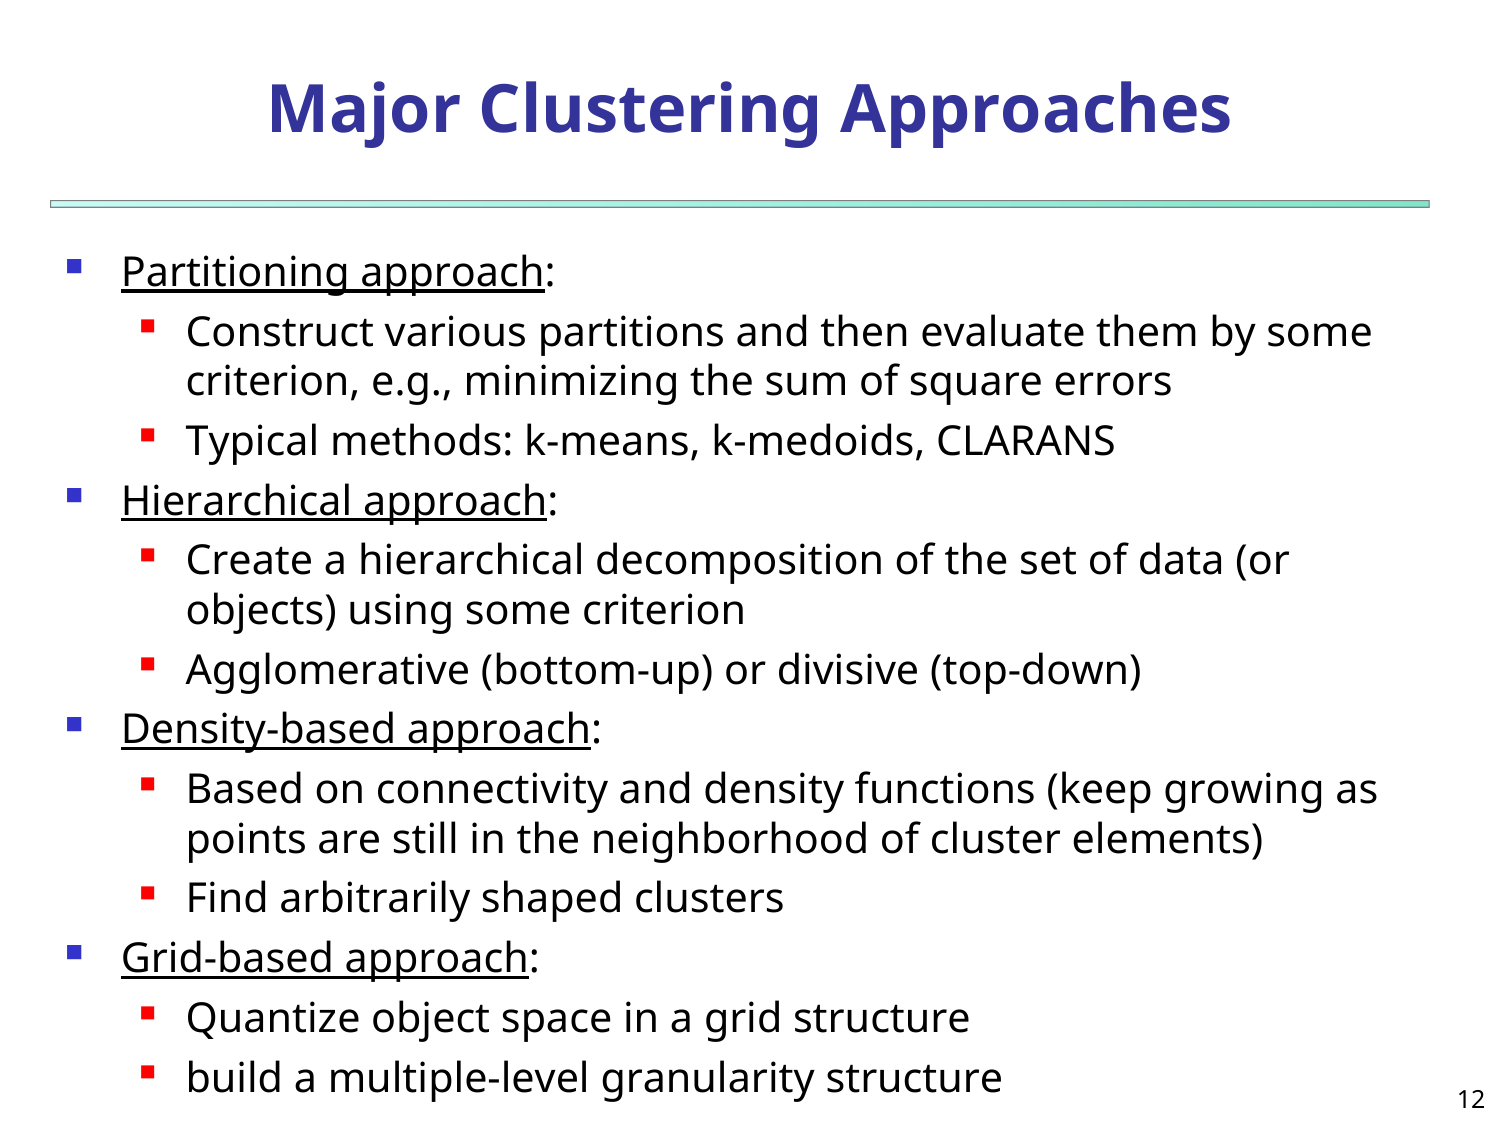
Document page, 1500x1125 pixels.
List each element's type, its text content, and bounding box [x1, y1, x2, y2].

text_box 18 [1187, 1062, 1500, 1125]
title Major Clustering Approaches [0, 49, 1500, 163]
list Partitioning approach: Construct various partitions and then evaluate them by some criterion, e.g., minimizing the sum of square errors Typical methods: k-means, k-medoids, CLARANS Hierarchical approach: Create a hierarchical decomposition of the set of data (or objects) using some criterion Agglomerative (bottom-up) or divisive (top-down) Density-based approach: Based on connectivity and density functions (keep growing as points are still in the neighborhood of cluster elements) Find arbitrarily shaped clusters Grid-based approach: Quantize object space in a grid structure build a multiple-level granularity structure [50, 237, 1450, 1118]
